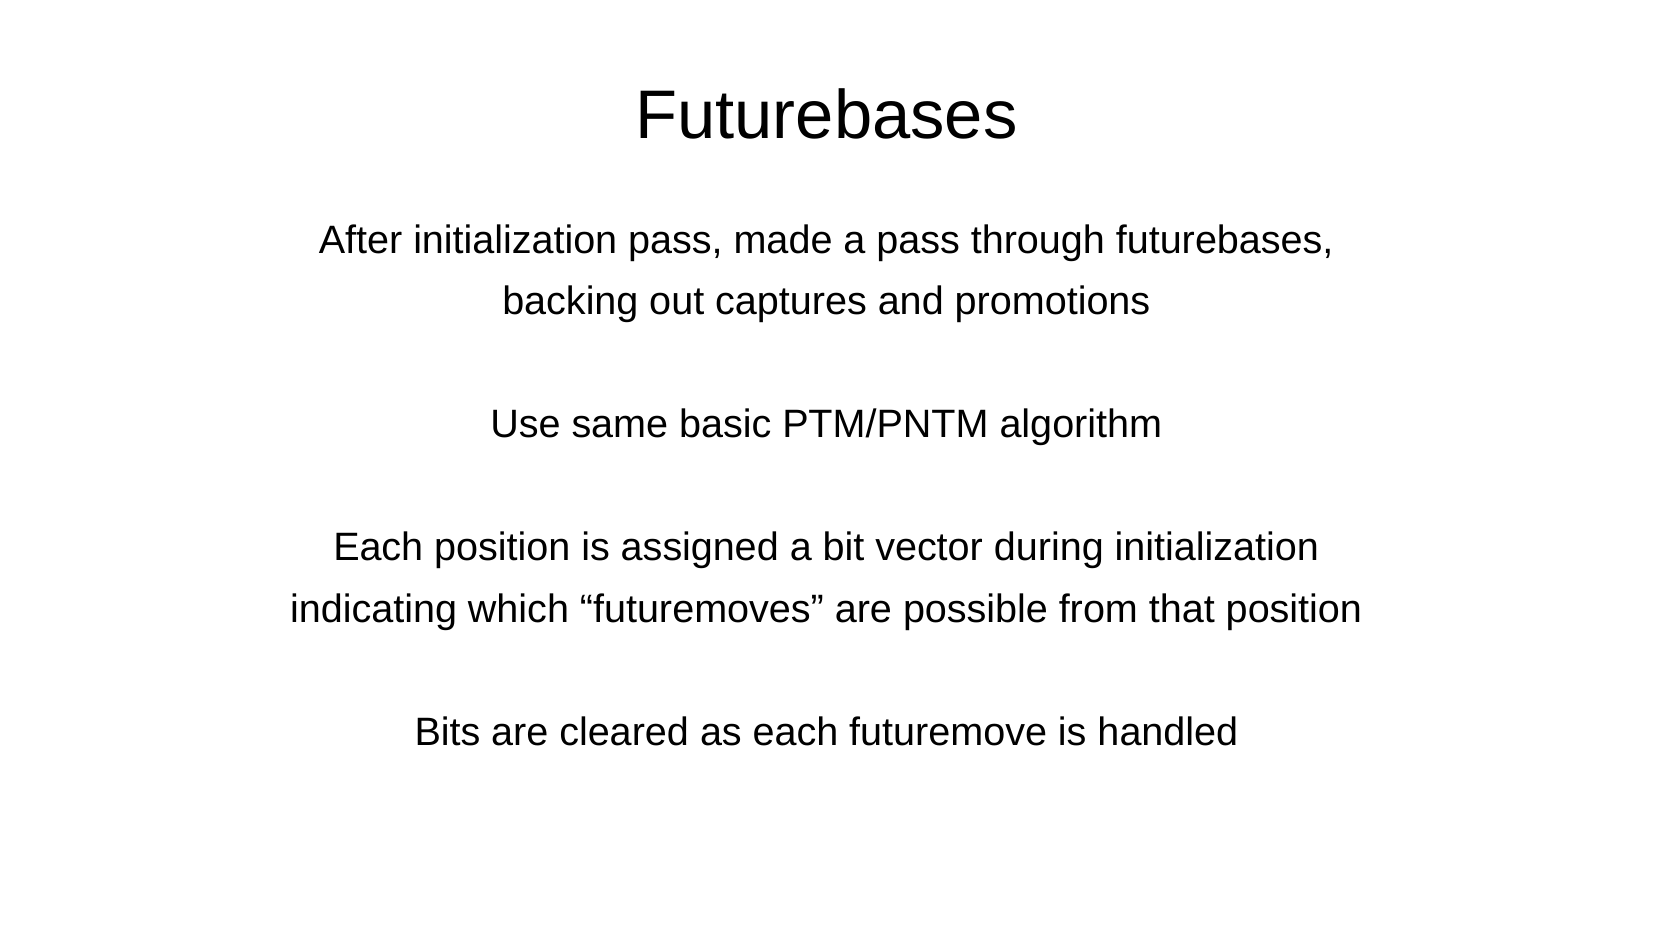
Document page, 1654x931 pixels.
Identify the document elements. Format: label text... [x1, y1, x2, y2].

title Futurebases [82, 37, 1571, 193]
list After initialization pass, made a pass through futurebases, backing out captures and promotions Use same basic PTM/PNTM algorithm Each position is assigned a bit vector during initialization indicating which “futuremoves” are possible from that position Bits are cleared as each futuremove is handled [82, 217, 1571, 758]
